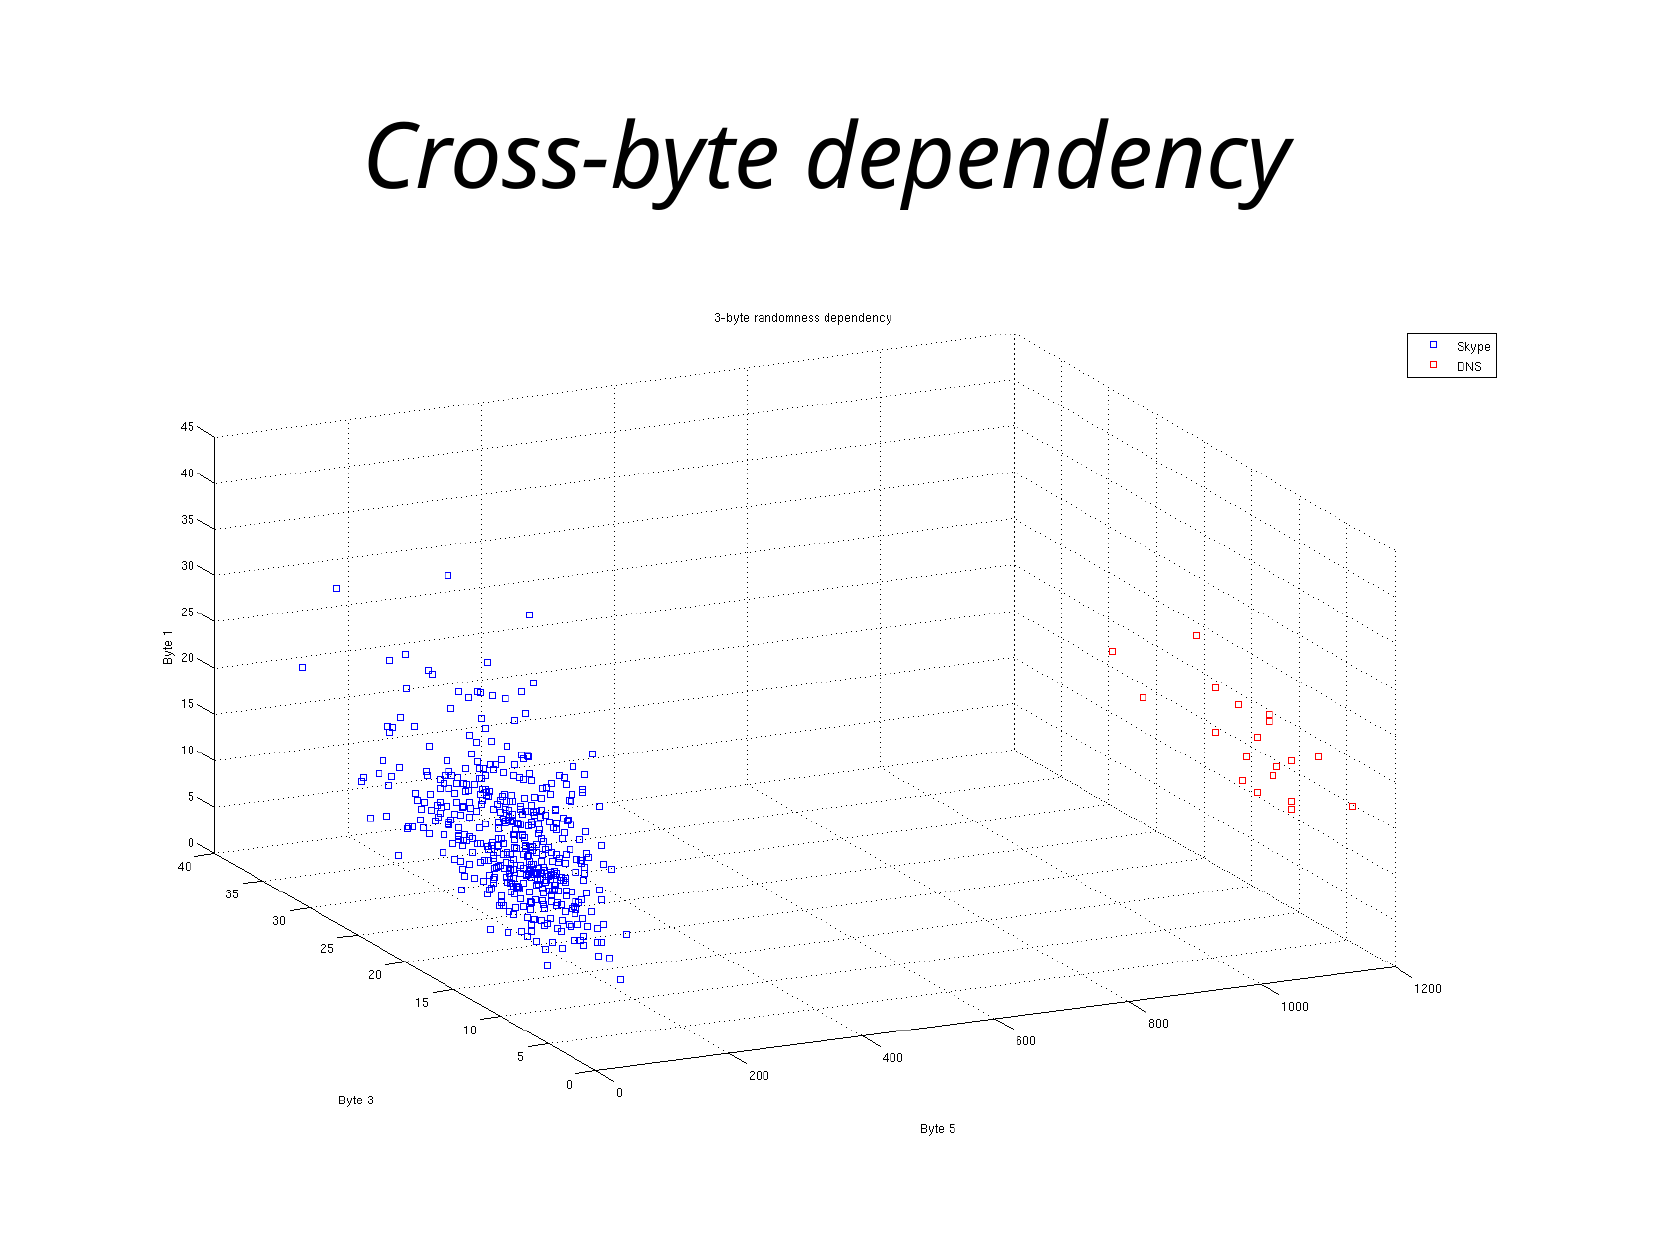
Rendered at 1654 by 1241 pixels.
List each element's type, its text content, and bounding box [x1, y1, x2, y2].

picture [0, 265, 1654, 1170]
title Cross-byte dependency [82, 56, 1571, 250]
